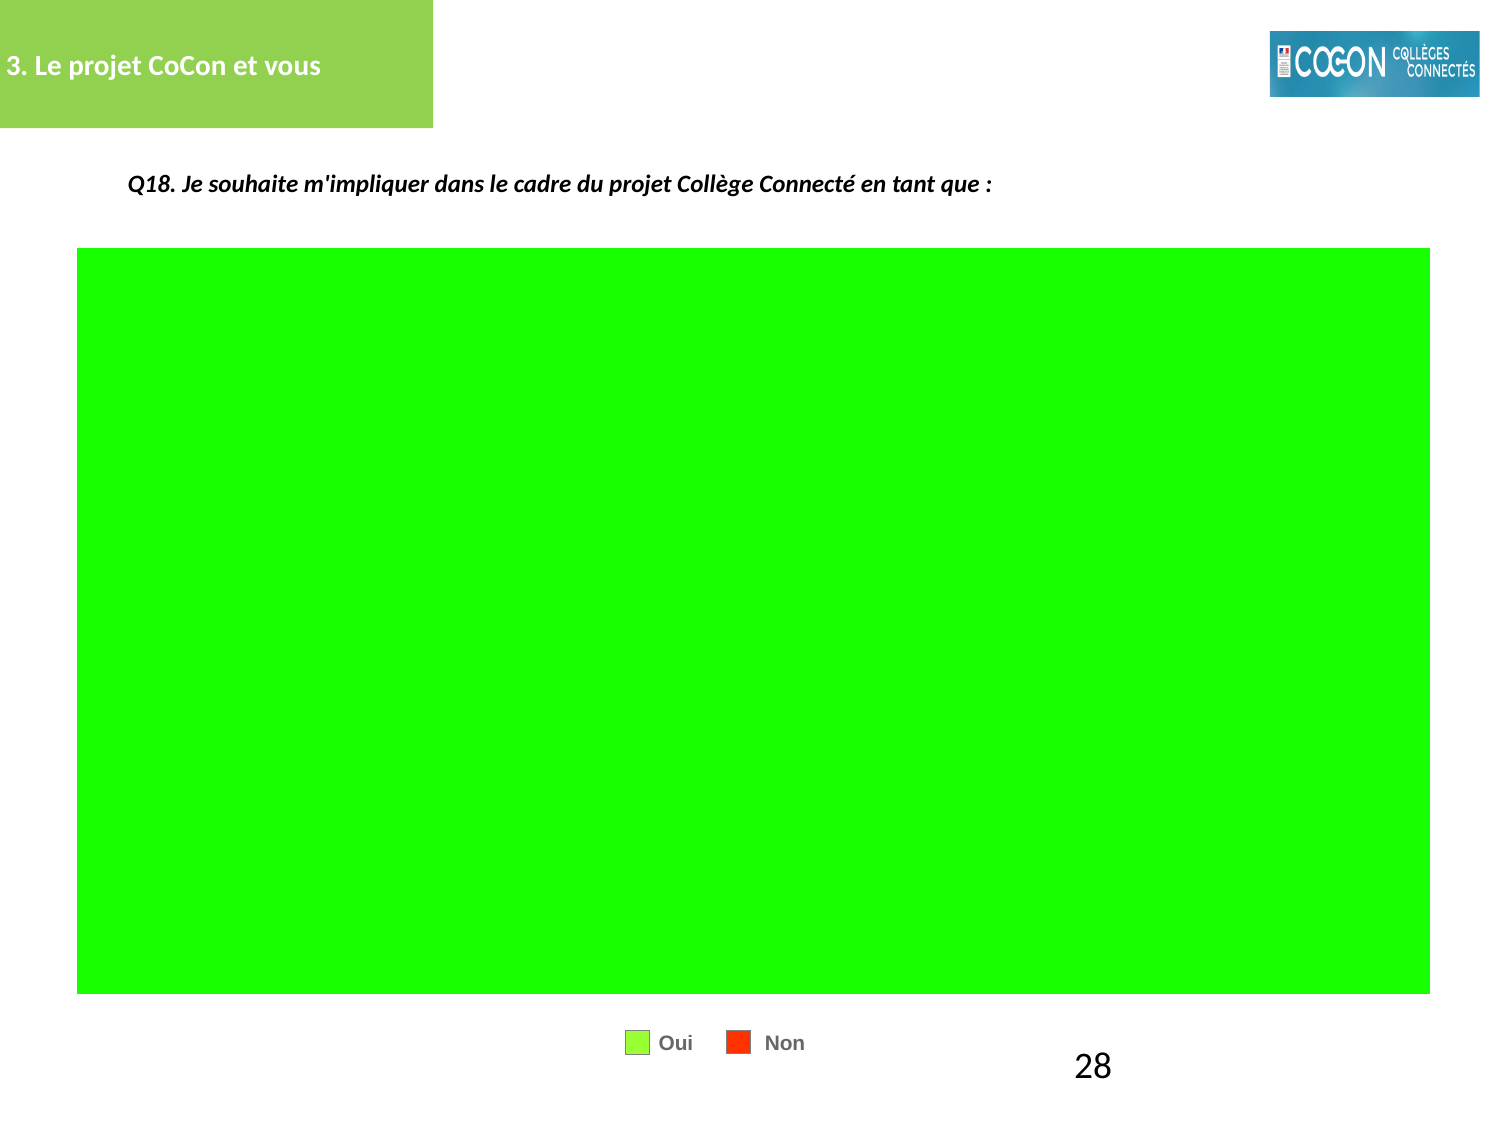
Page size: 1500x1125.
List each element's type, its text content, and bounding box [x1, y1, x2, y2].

text_box <numéro> [1059, 1042, 1397, 1103]
text_box Oui [643, 1024, 721, 1064]
picture [77, 248, 1430, 994]
text_box Q18. Je souhaite m'impliquer dans le cadre du projet Collège Connecté en tant que : [112, 166, 1407, 221]
picture [1269, 31, 1480, 97]
text_box 3. Le projet CoCon et vous [0, 0, 434, 129]
text_box Non [750, 1024, 827, 1064]
text_box [726, 1030, 750, 1054]
text_box [625, 1030, 643, 1055]
